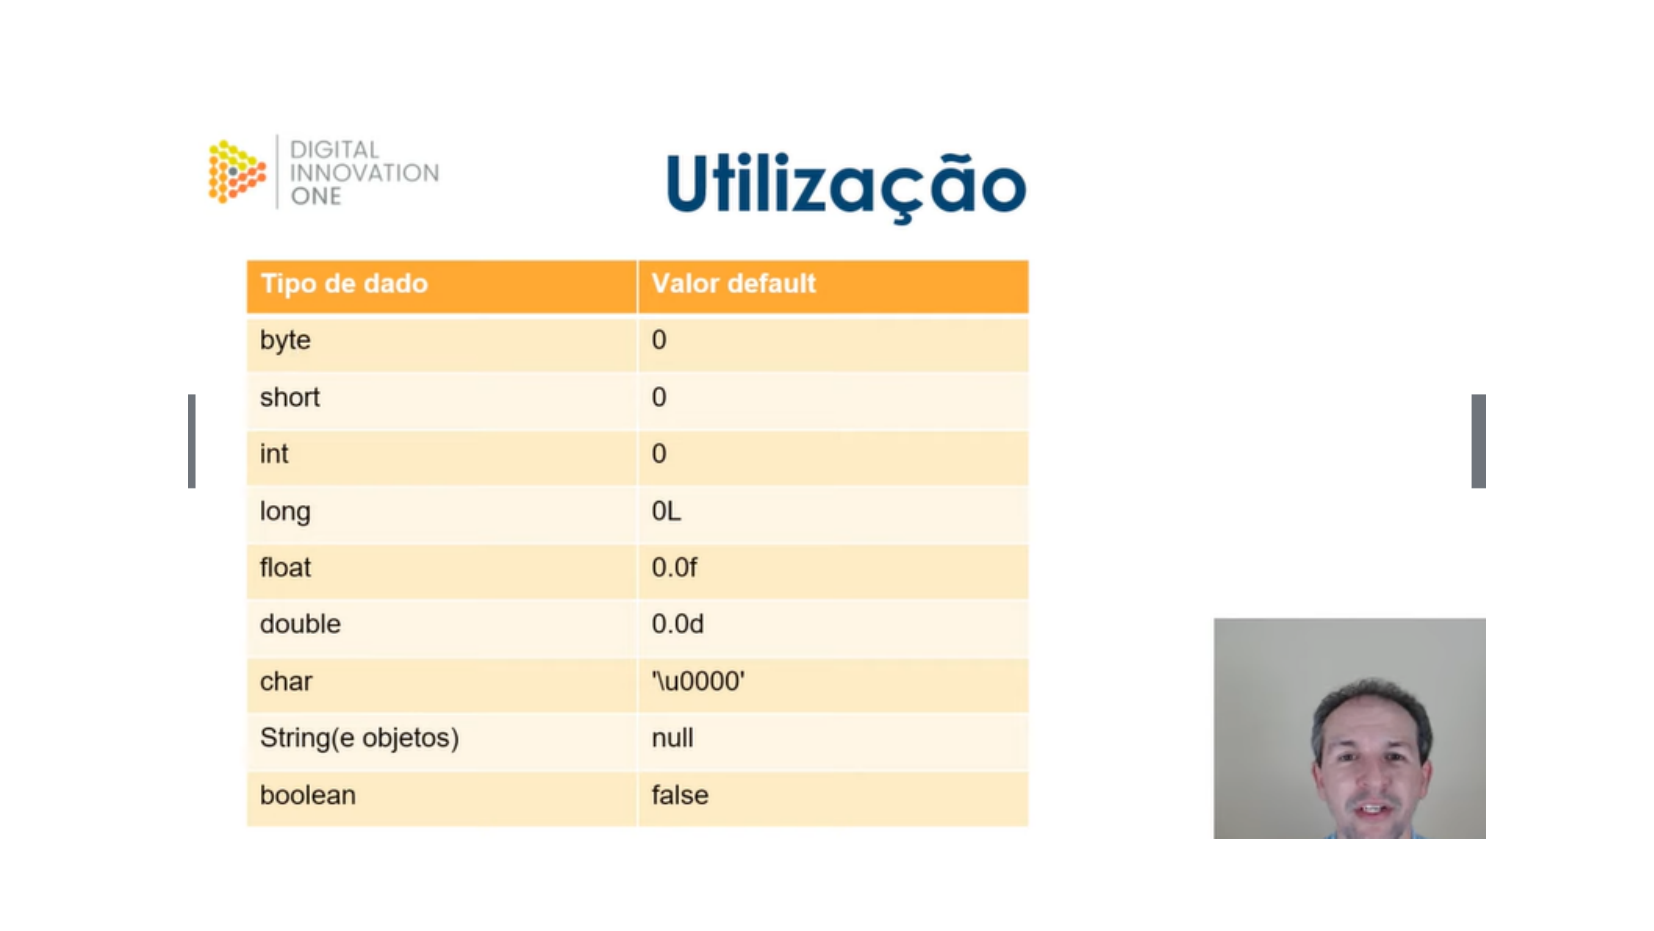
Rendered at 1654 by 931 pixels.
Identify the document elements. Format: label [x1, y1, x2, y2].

picture [188, 102, 1486, 839]
